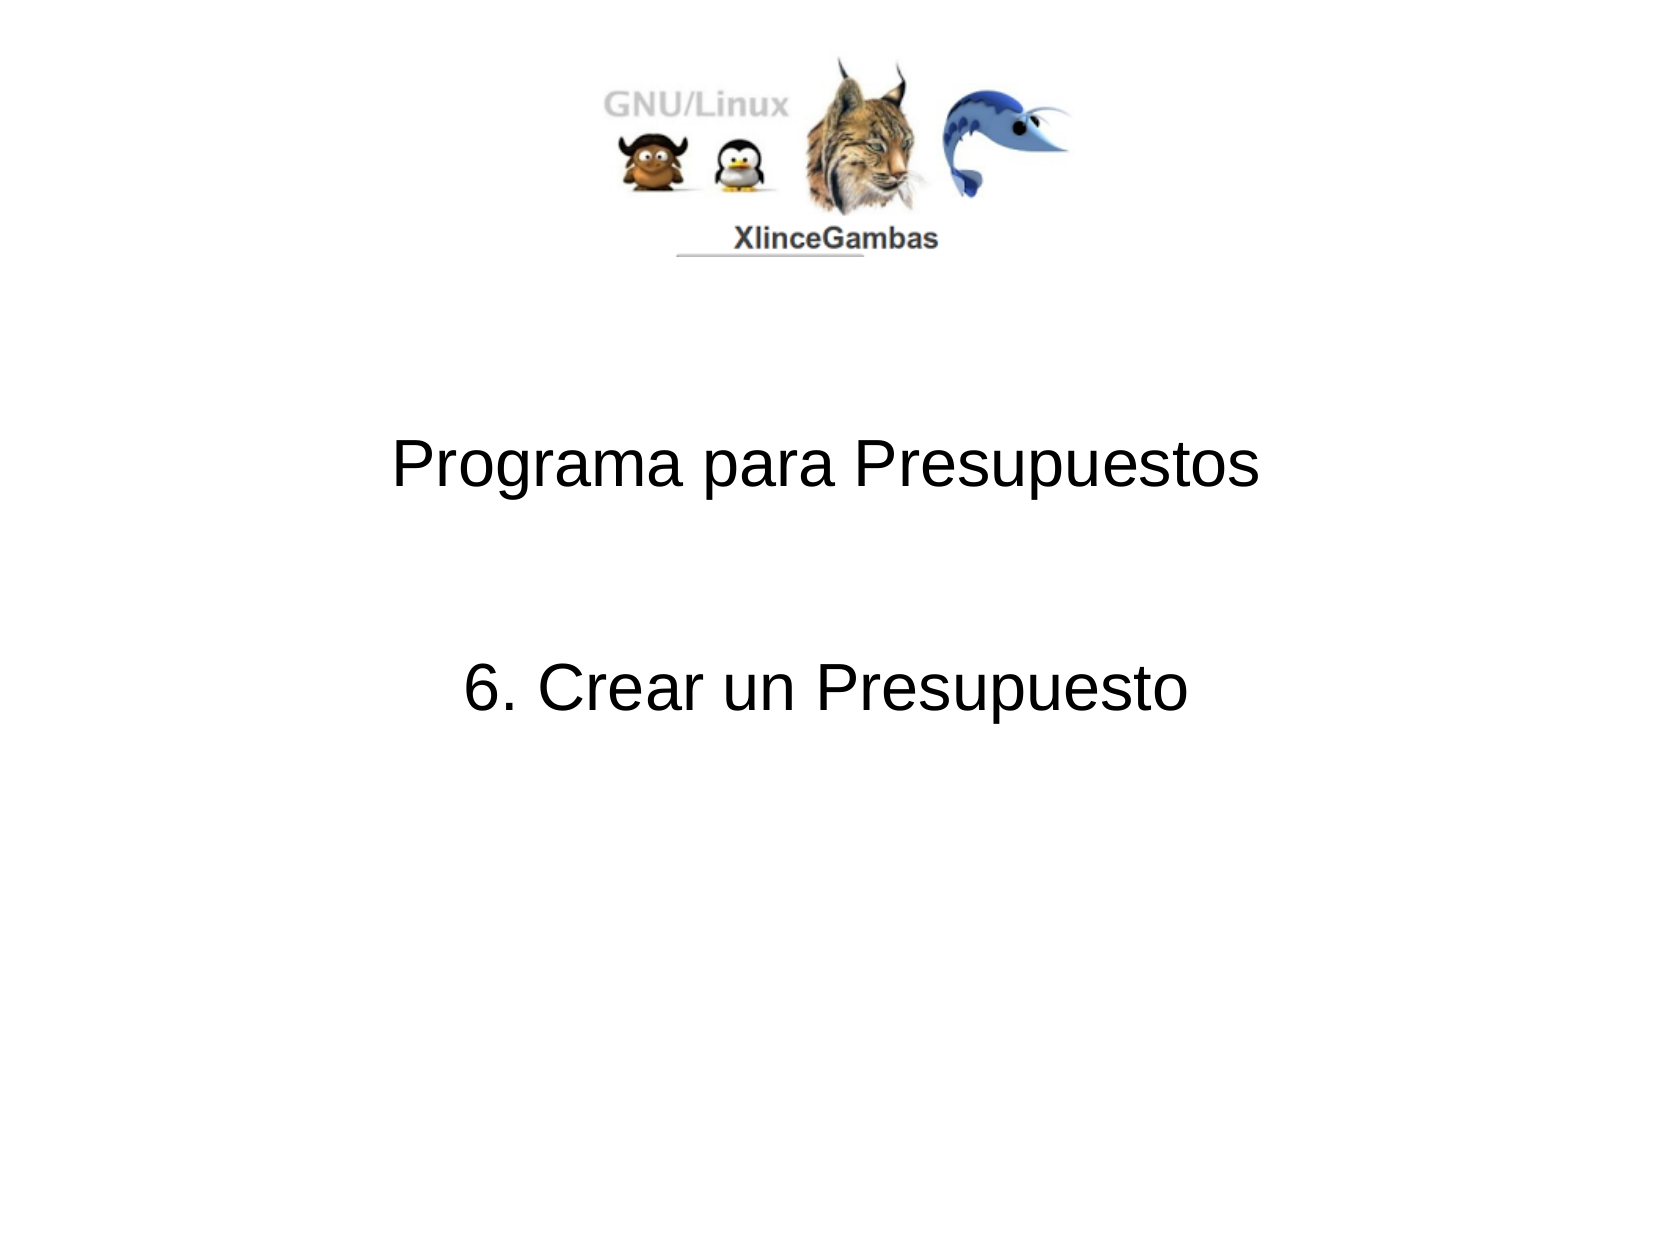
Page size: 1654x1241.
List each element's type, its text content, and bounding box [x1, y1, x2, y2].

subtitle Programa para Presupuestos 6. Crear un Presupuesto [82, 290, 1571, 1010]
picture [575, 49, 1078, 257]
